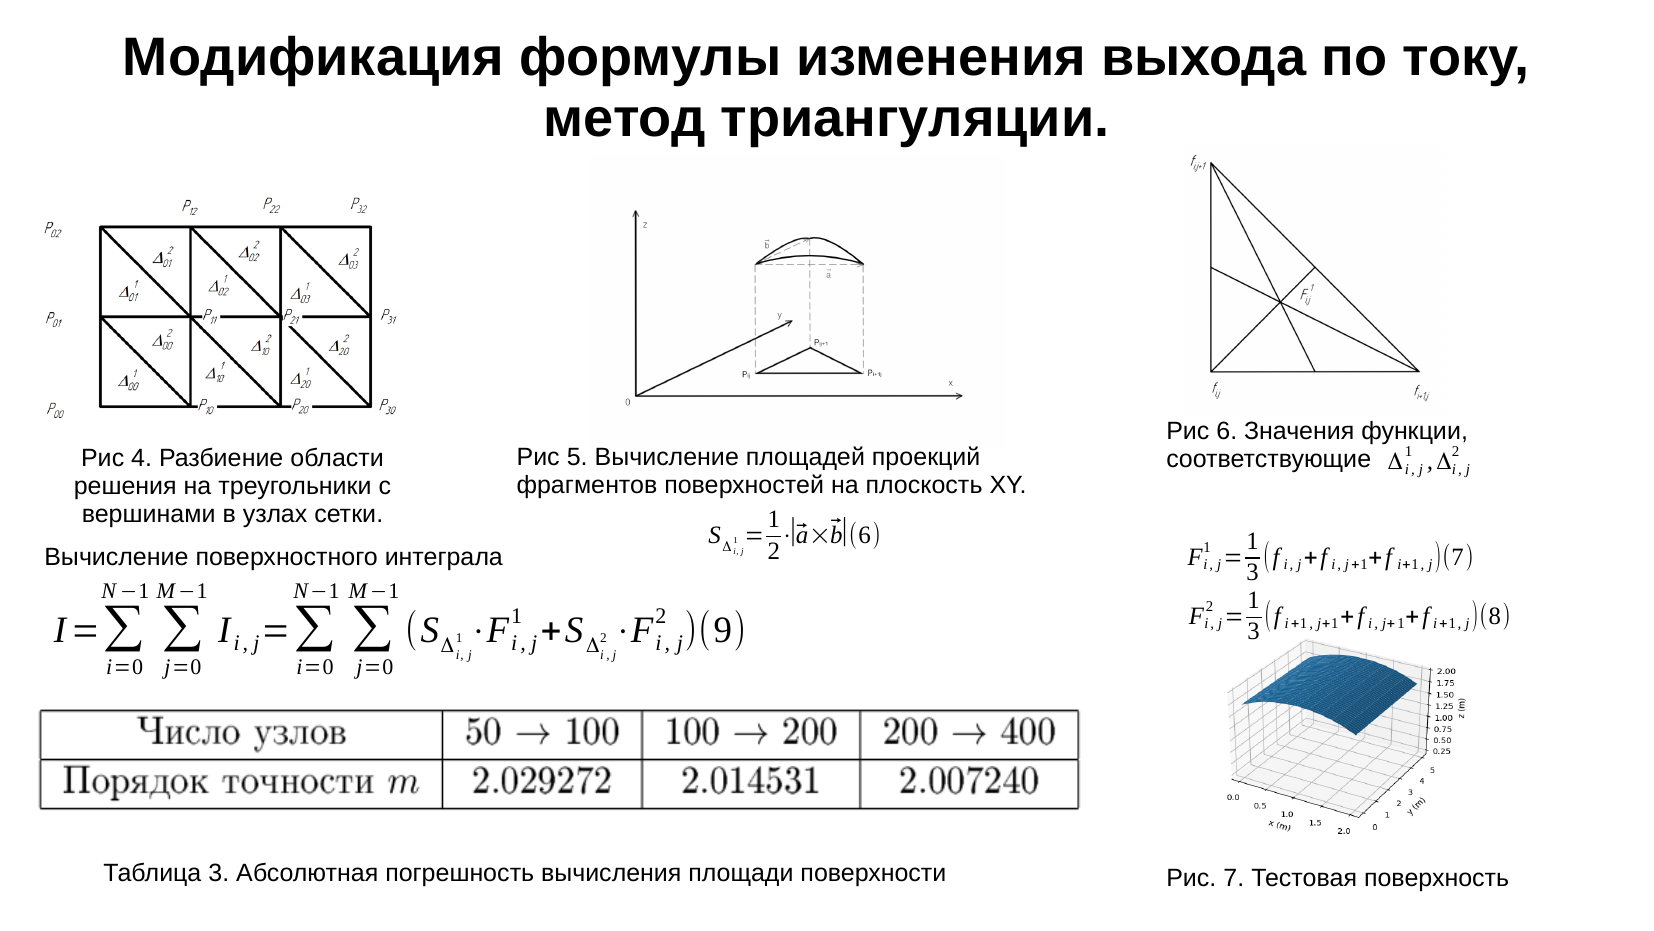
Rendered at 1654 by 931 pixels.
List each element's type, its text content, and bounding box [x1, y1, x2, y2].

text_box Рис 6. Значения функции, соответствующие [1151, 409, 1565, 521]
text_box Рис 4. Разбиение области решения на треугольники с вершинами в узлах сетки. [59, 436, 443, 535]
title Модификация формулы изменения выхода по току, метод триангуляции. [82, 26, 1571, 148]
chart [46, 578, 752, 680]
chart [1387, 442, 1472, 478]
text_box Рис 5. Вычисление площадей проекций фрагментов поверхностей на плоскость XY. [501, 435, 1063, 563]
picture [29, 698, 1093, 820]
text_box Таблица 3. Абсолютная погрешность вычисления площади поверхности [88, 851, 975, 916]
picture [1127, 590, 1518, 860]
chart [702, 506, 888, 566]
chart [1180, 527, 1518, 647]
text_box Вычисление поверхностного интеграла [29, 535, 703, 579]
picture [1181, 143, 1447, 409]
picture [29, 177, 414, 448]
text_box Рис. 7. Тестовая поверхность [1151, 856, 1525, 900]
picture [590, 156, 1004, 435]
